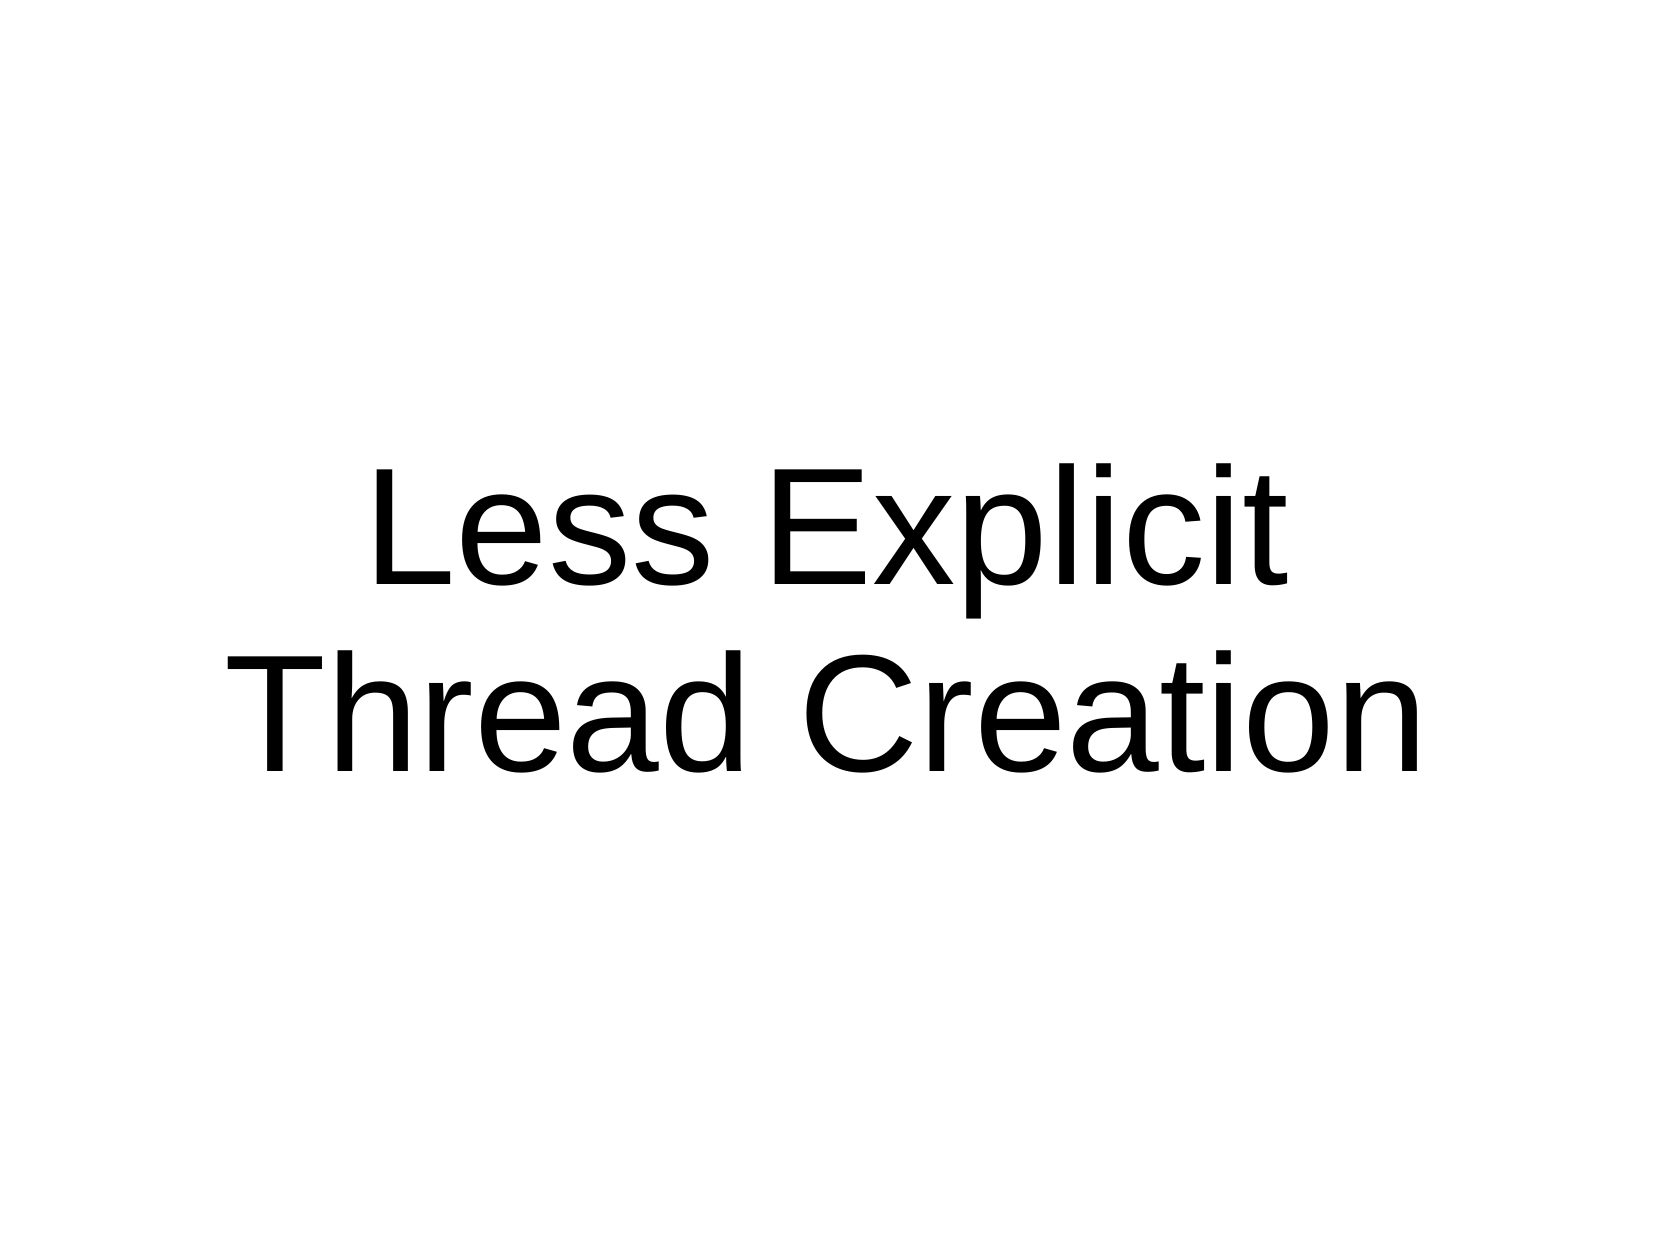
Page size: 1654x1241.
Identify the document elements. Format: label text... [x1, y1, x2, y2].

text_box Less Explicit Thread Creation [144, 426, 1510, 814]
